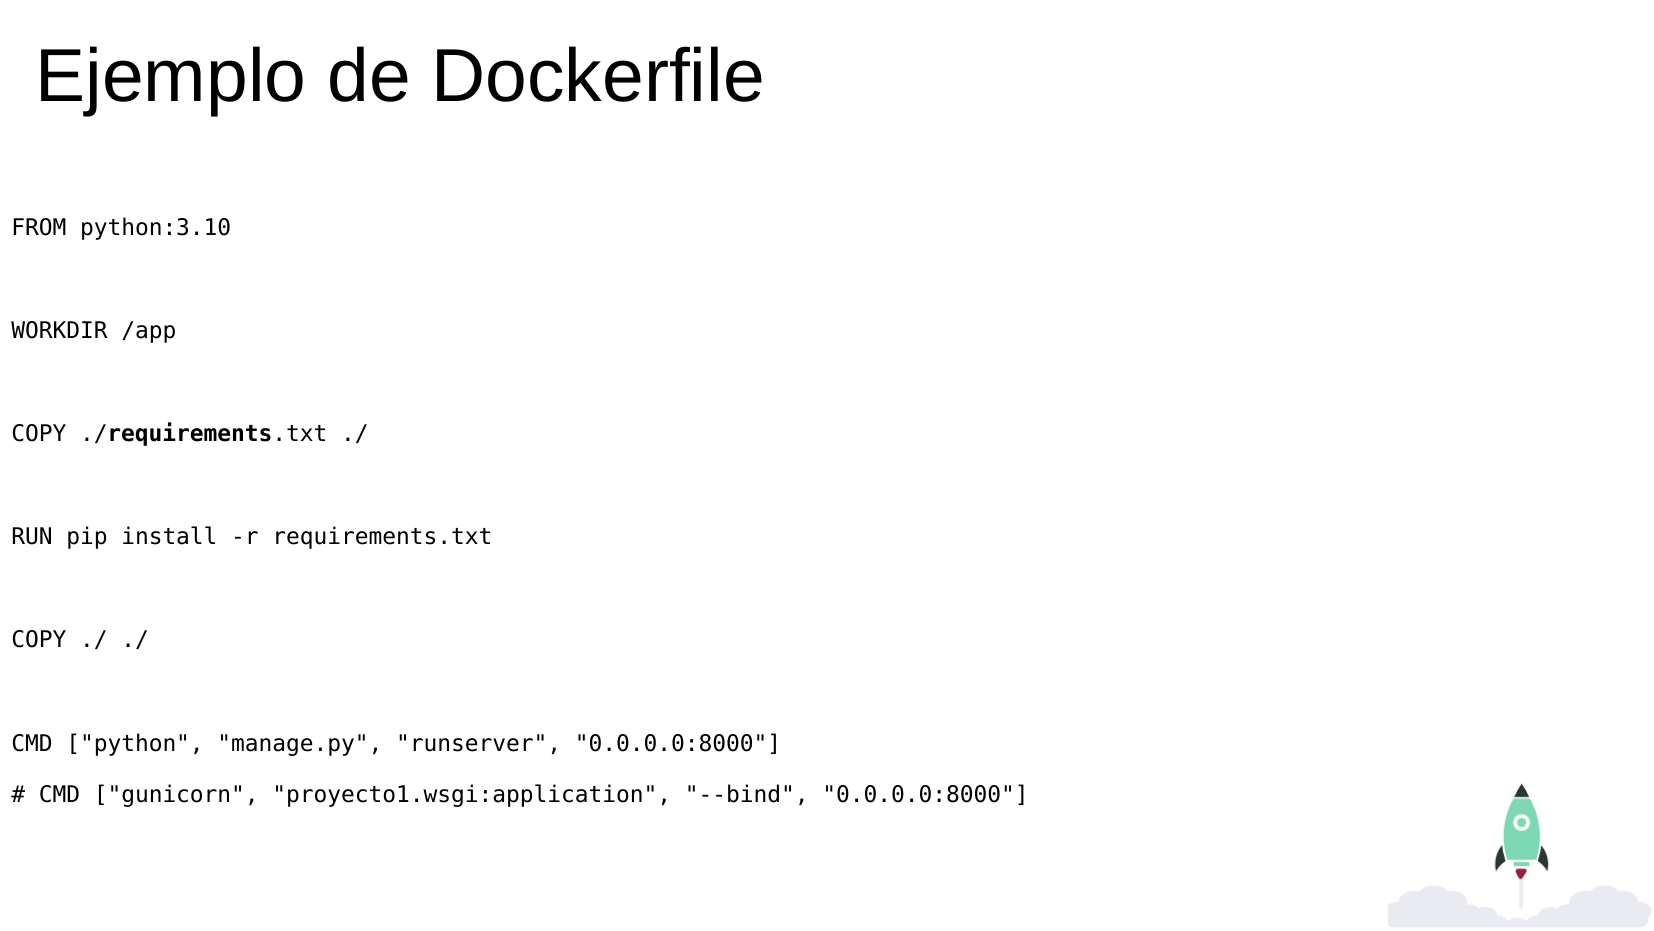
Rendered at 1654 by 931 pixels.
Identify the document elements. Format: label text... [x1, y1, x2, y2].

text_box FROM python:3.10 WORKDIR /app COPY ./requirements.txt ./ RUN pip install -r requirements.txt COPY ./ ./ CMD ["python", "manage.py", "runserver", "0.0.0.0:8000"] # CMD ["gunicorn", "proyecto1.wsgi:application", "--bind", "0.0.0.0:8000"] [0, 206, 1651, 931]
text_box Ejemplo de Dockerfile [0, 0, 1654, 151]
